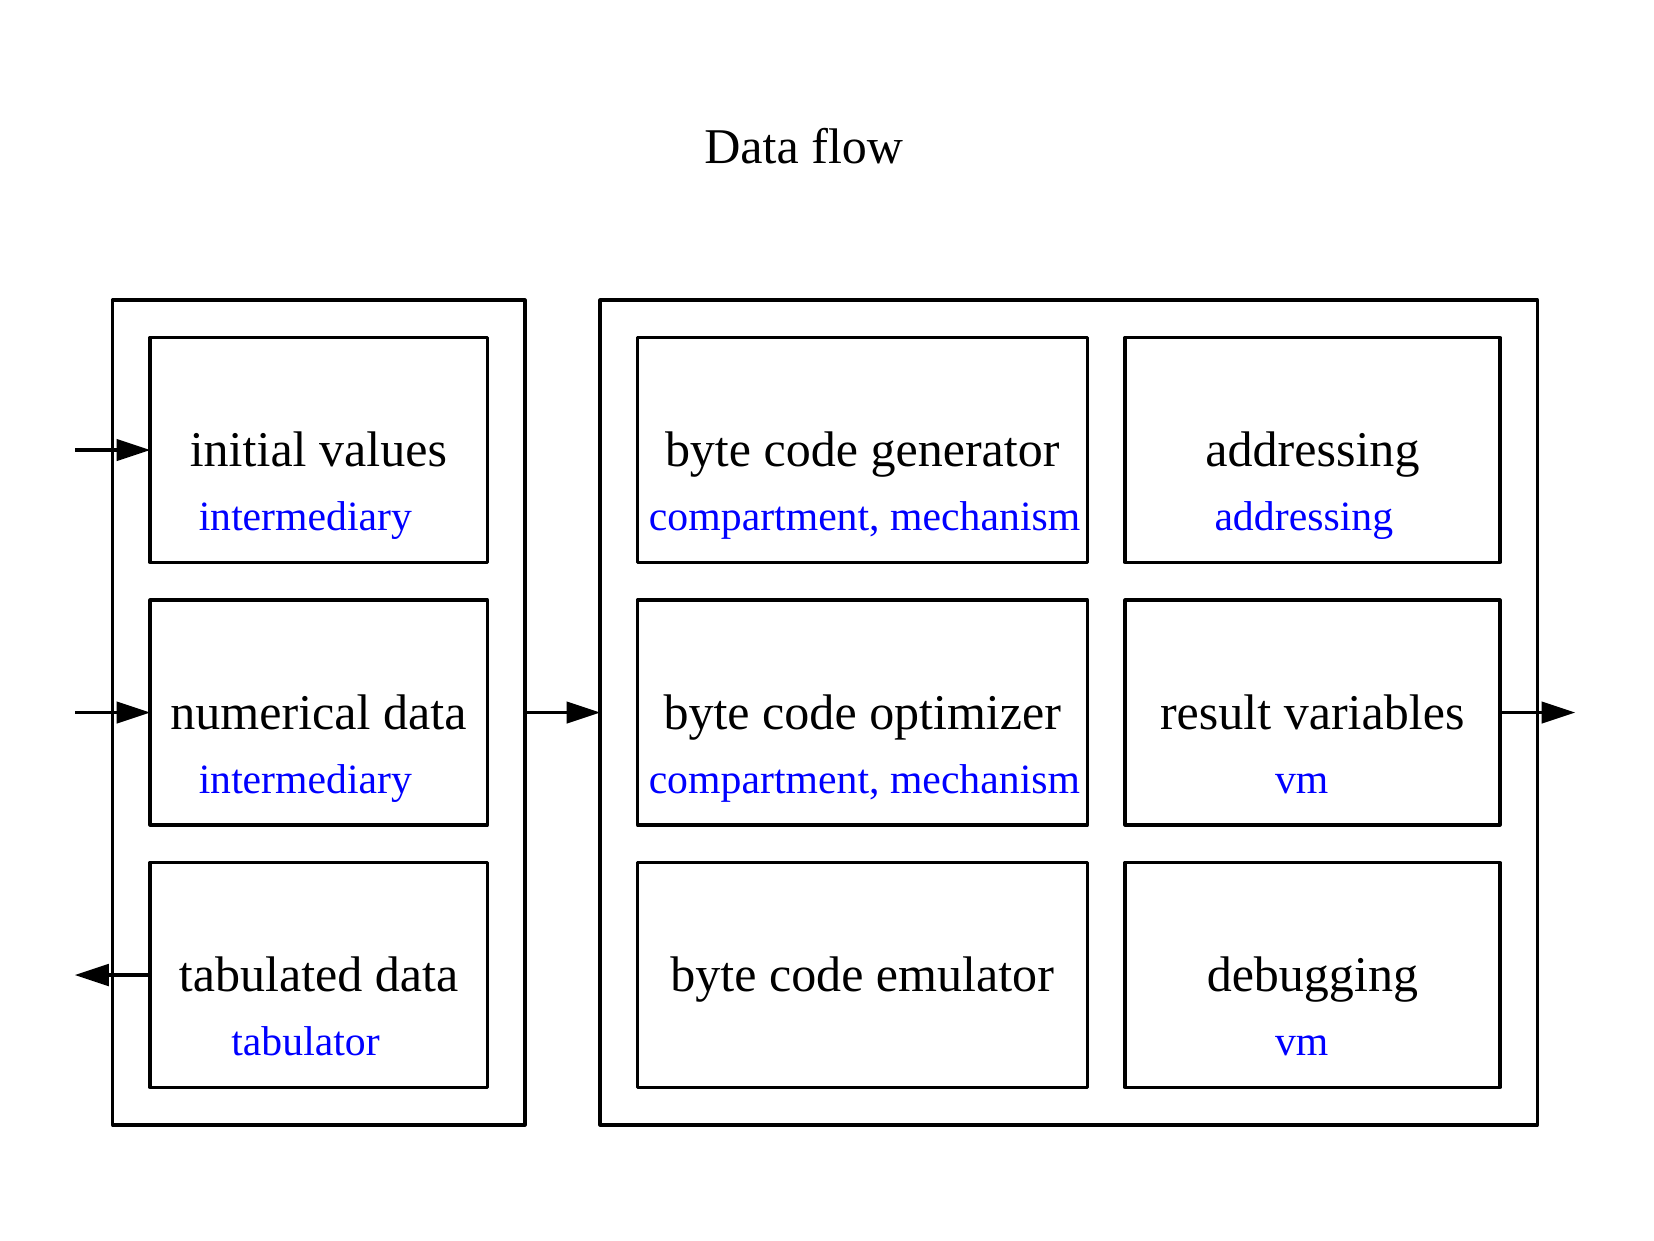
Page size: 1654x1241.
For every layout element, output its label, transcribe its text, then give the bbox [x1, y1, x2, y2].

text_box debugging [1125, 862, 1501, 1088]
text_box addressing [1125, 337, 1501, 563]
text_box compartment, mechanism [627, 491, 1081, 542]
text_box vm [1275, 1016, 1329, 1067]
text_box vm [1275, 753, 1329, 805]
text_box Data flow [703, 116, 905, 178]
text_box intermediary [198, 753, 413, 805]
text_box numerical data [150, 600, 488, 826]
text_box result variables [1125, 600, 1501, 826]
text_box tabulated data [150, 862, 488, 1088]
text_box compartment, mechanism [627, 753, 1081, 805]
text_box tabulator [231, 1016, 380, 1067]
text_box byte code emulator [637, 862, 1088, 1088]
text_box byte code generator [637, 337, 1088, 563]
text_box initial values [150, 337, 488, 563]
text_box addressing [1214, 491, 1394, 542]
text_box intermediary [198, 491, 413, 542]
text_box byte code optimizer [637, 600, 1088, 826]
